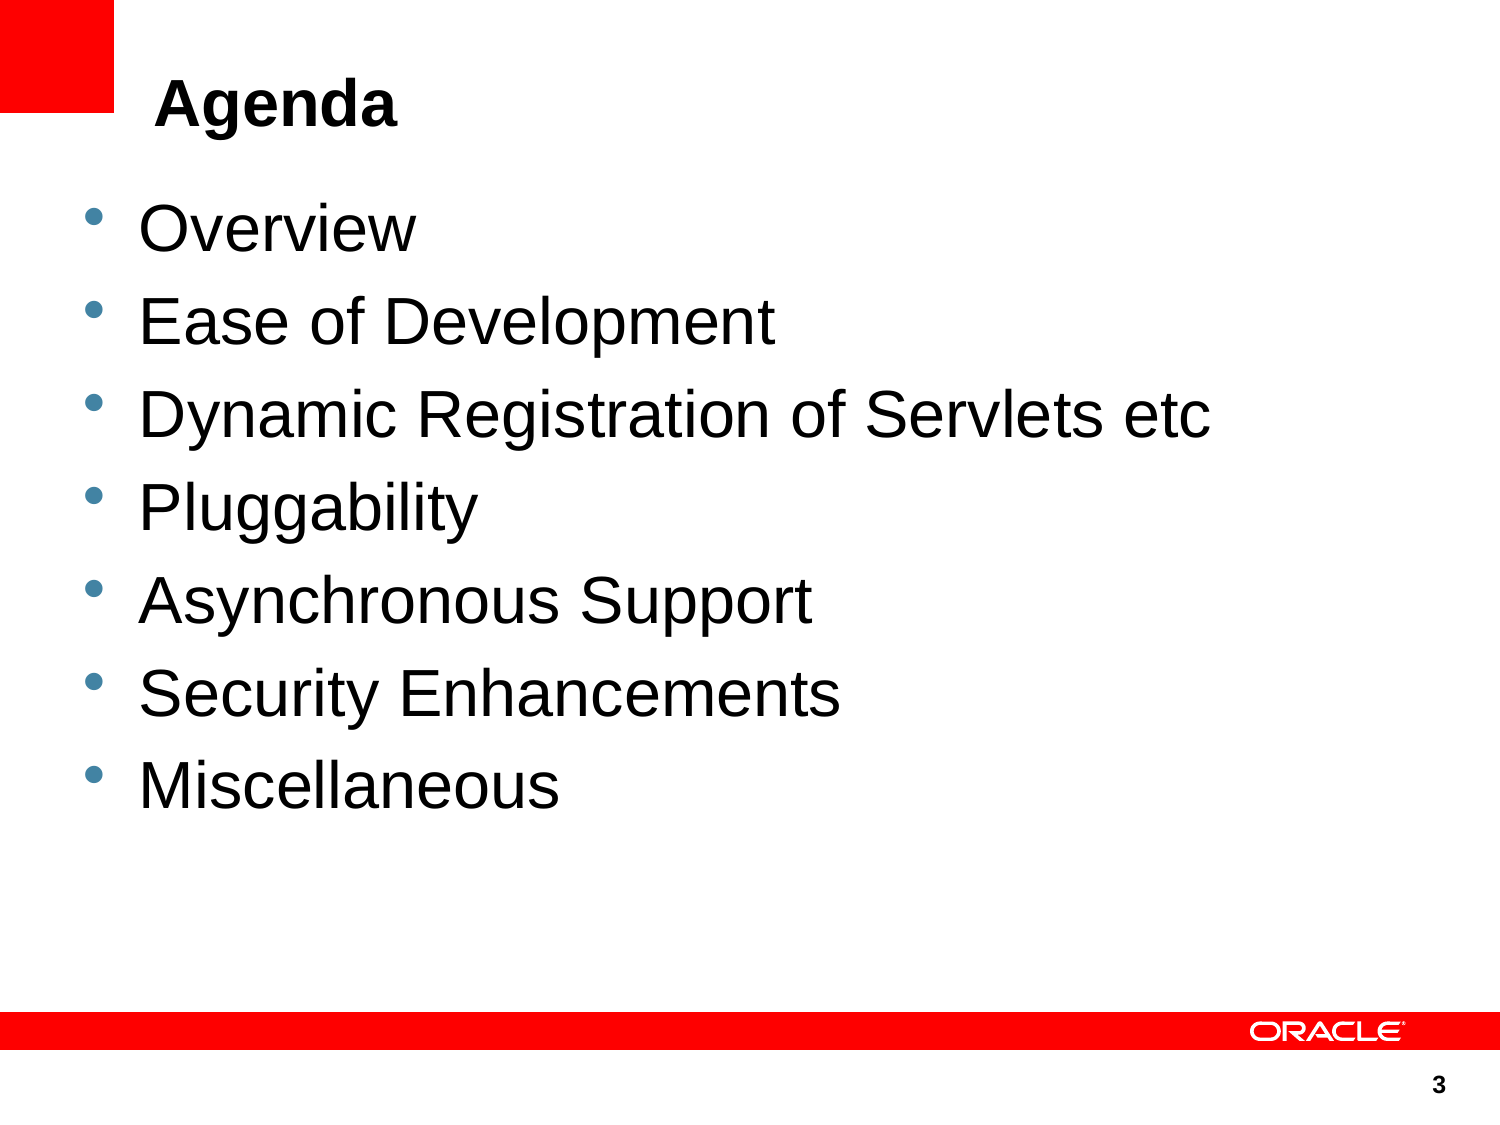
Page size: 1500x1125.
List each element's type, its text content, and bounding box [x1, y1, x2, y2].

title Agenda [129, 59, 1220, 184]
list Overview Ease of Development Dynamic Registration of Servlets etc Pluggability Asynchronous Support Security Enhancements Miscellaneous [82, 184, 1350, 888]
picture [0, 0, 114, 113]
picture [0, 1012, 1500, 1050]
